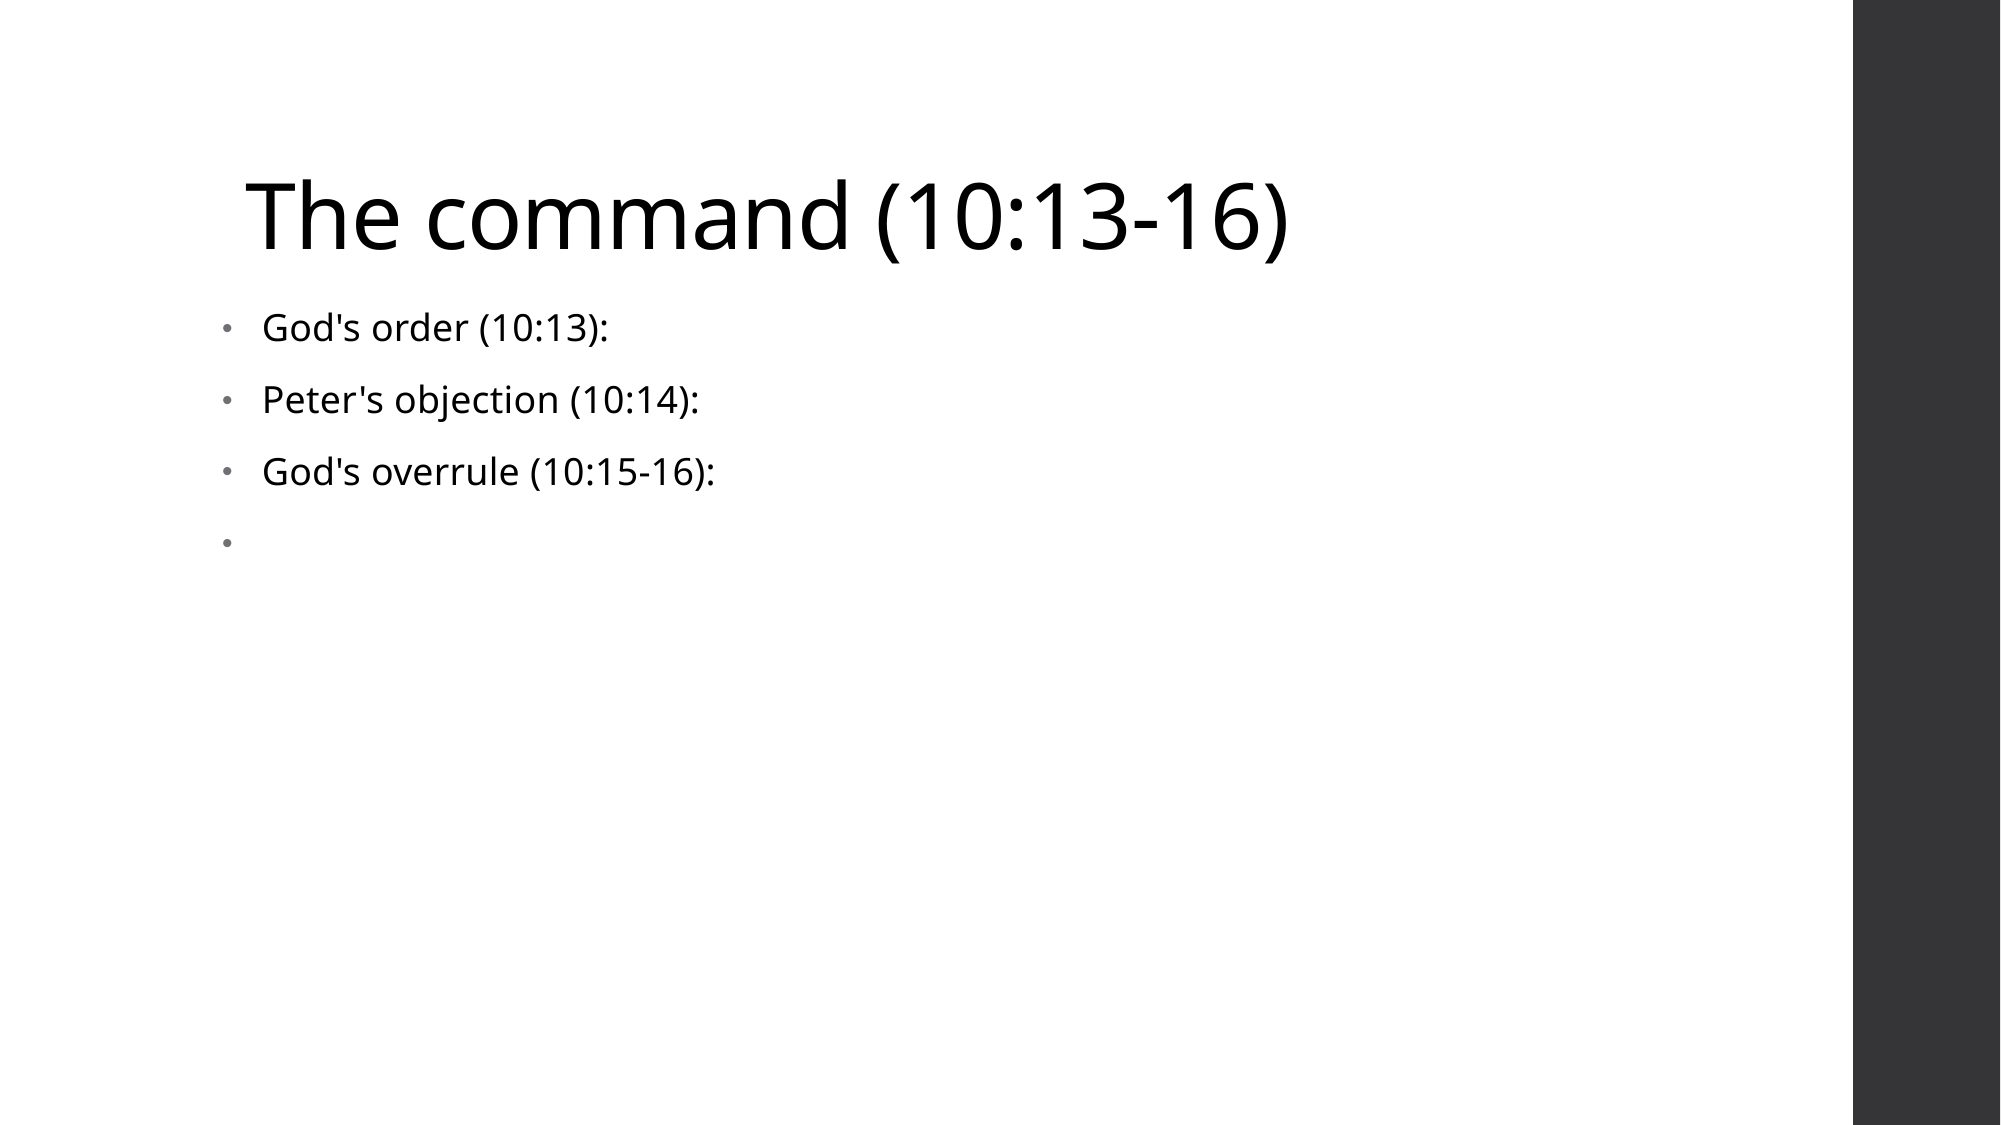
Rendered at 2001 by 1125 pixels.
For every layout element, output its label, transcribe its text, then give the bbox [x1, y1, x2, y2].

title The command (10:13-16) [206, 60, 1797, 278]
list God's order (10:13): Peter's objection (10:14): God's overrule (10:15-16): [206, 299, 1617, 1014]
